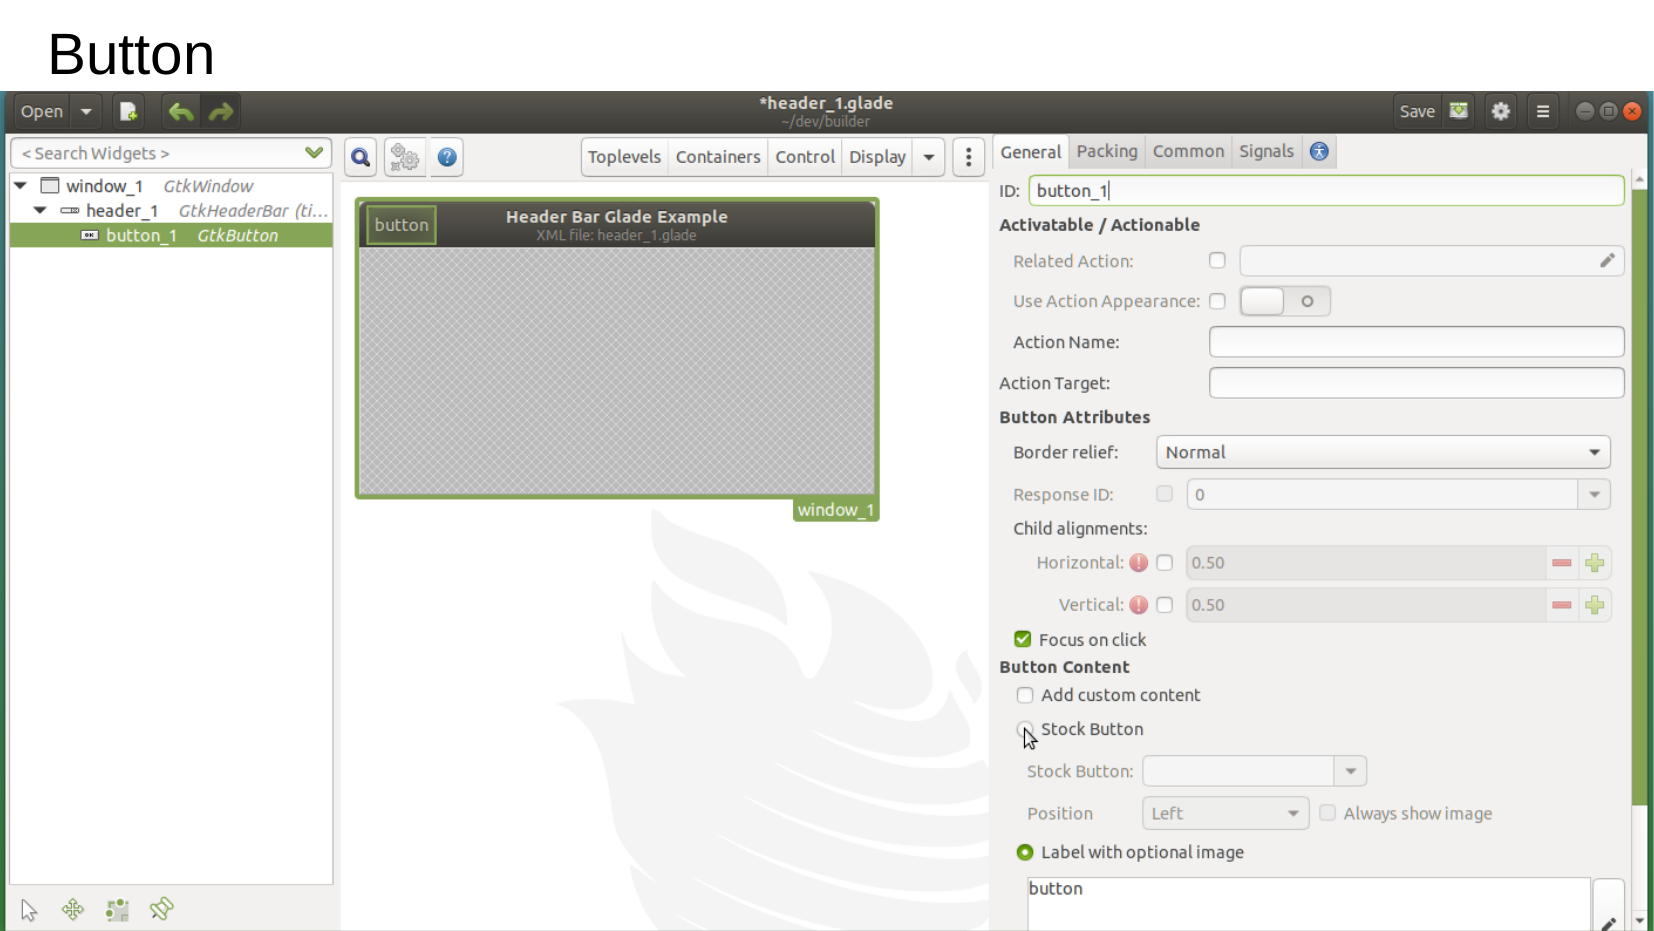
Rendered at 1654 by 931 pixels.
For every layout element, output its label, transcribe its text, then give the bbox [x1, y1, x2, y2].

title Button [47, 16, 1571, 91]
picture [0, 91, 1654, 931]
